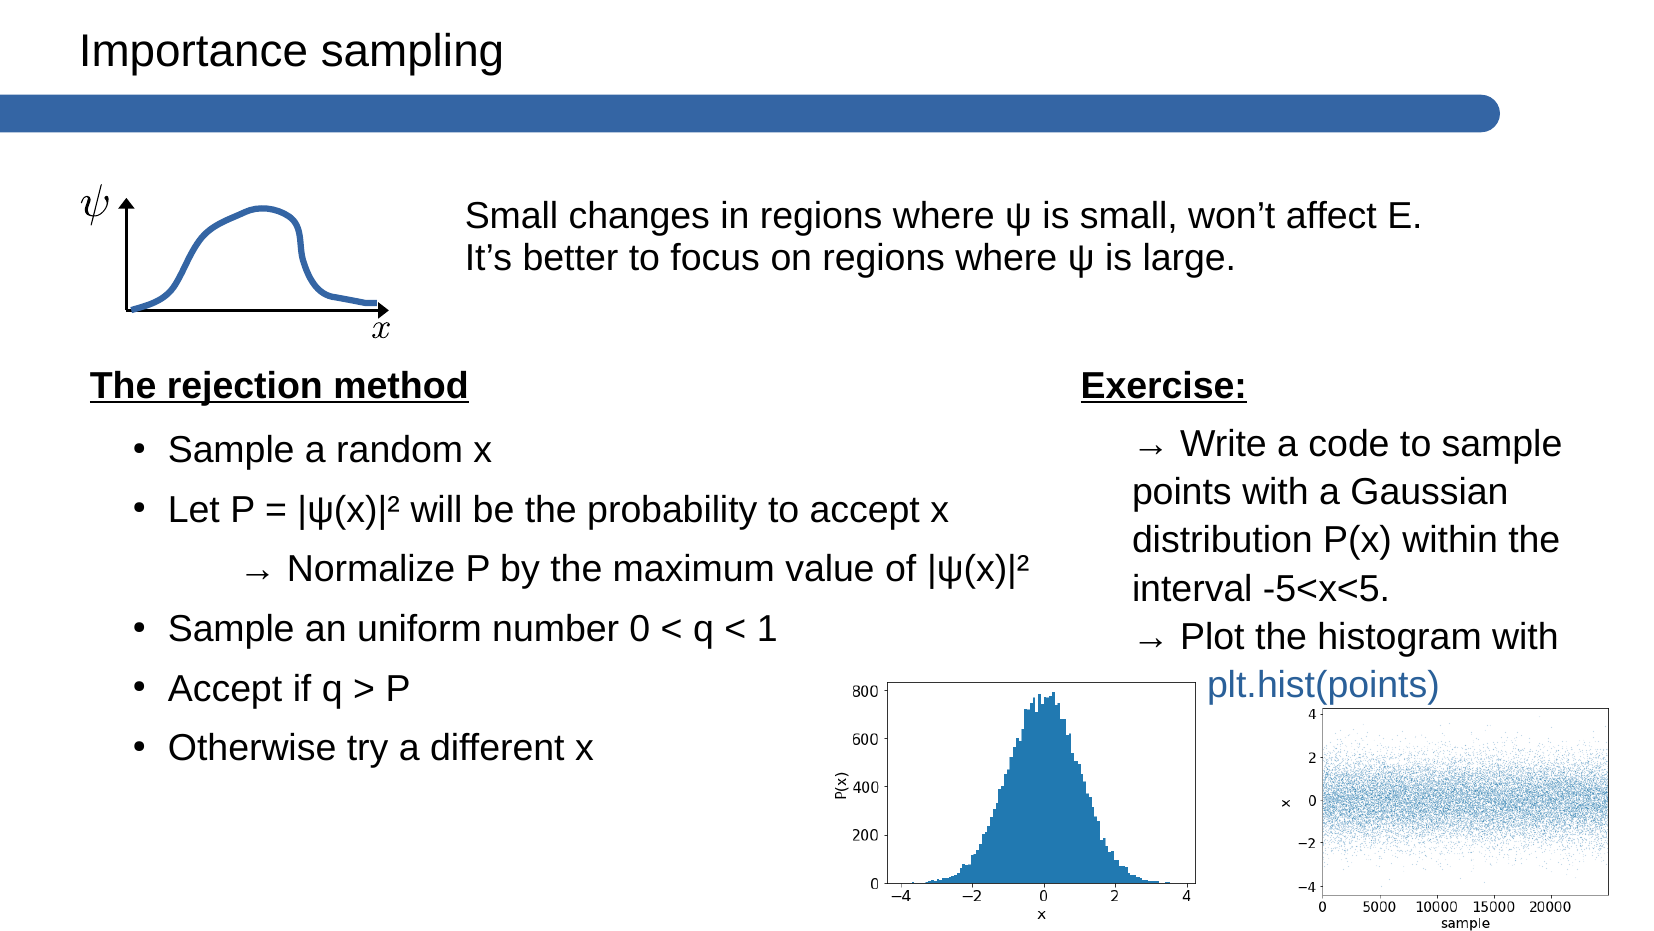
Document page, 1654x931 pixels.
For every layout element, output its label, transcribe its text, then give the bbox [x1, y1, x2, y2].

picture [1276, 705, 1613, 931]
picture [79, 184, 109, 226]
text_box → Write a code to sample points with a Gaussian distribution P(x) within the interval -5<x<5. → Plot the histogram with plt.hist(points) [1117, 408, 1651, 762]
picture [830, 674, 1201, 925]
title Importance sampling [78, 25, 1568, 77]
text_box Exercise: [1065, 357, 1262, 415]
text_box Sample a random x Let P = |ψ(x)|² will be the probability to accept x → Normalize P by the maximum value of |ψ(x)|² Sample an uniform number 0 < q < 1 Accept if q > P Otherwise try a different x [117, 420, 1045, 777]
text_box The rejection method [75, 357, 485, 415]
text_box Small changes in regions where ψ is small, won’t affect E. It’s better to focus on regions where ψ is large. [450, 187, 1438, 287]
picture [371, 322, 390, 339]
